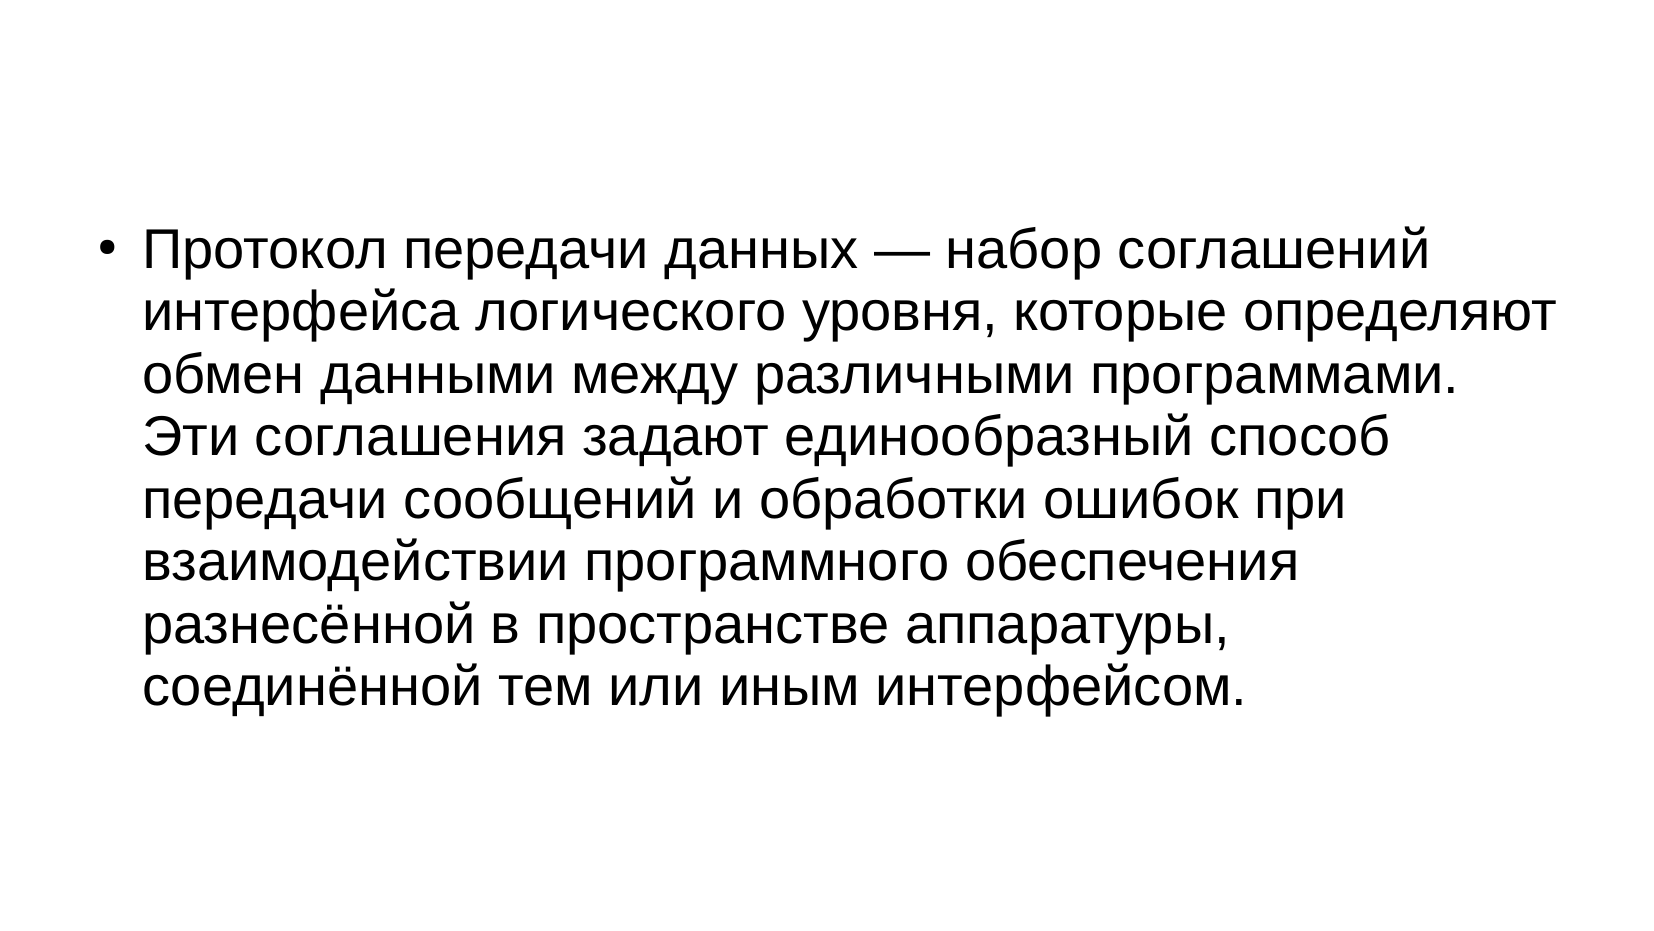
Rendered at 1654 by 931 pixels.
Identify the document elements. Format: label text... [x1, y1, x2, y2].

list Протокол передачи данных — набор соглашений интерфейса логического уровня, которые определяют обмен данными между различными программами. Эти соглашения задают единообразный способ передачи сообщений и обработки ошибок при взаимодействии программного обеспечения разнесённой в пространстве аппаратуры, соединённой тем или иным интерфейсом. [82, 217, 1571, 758]
